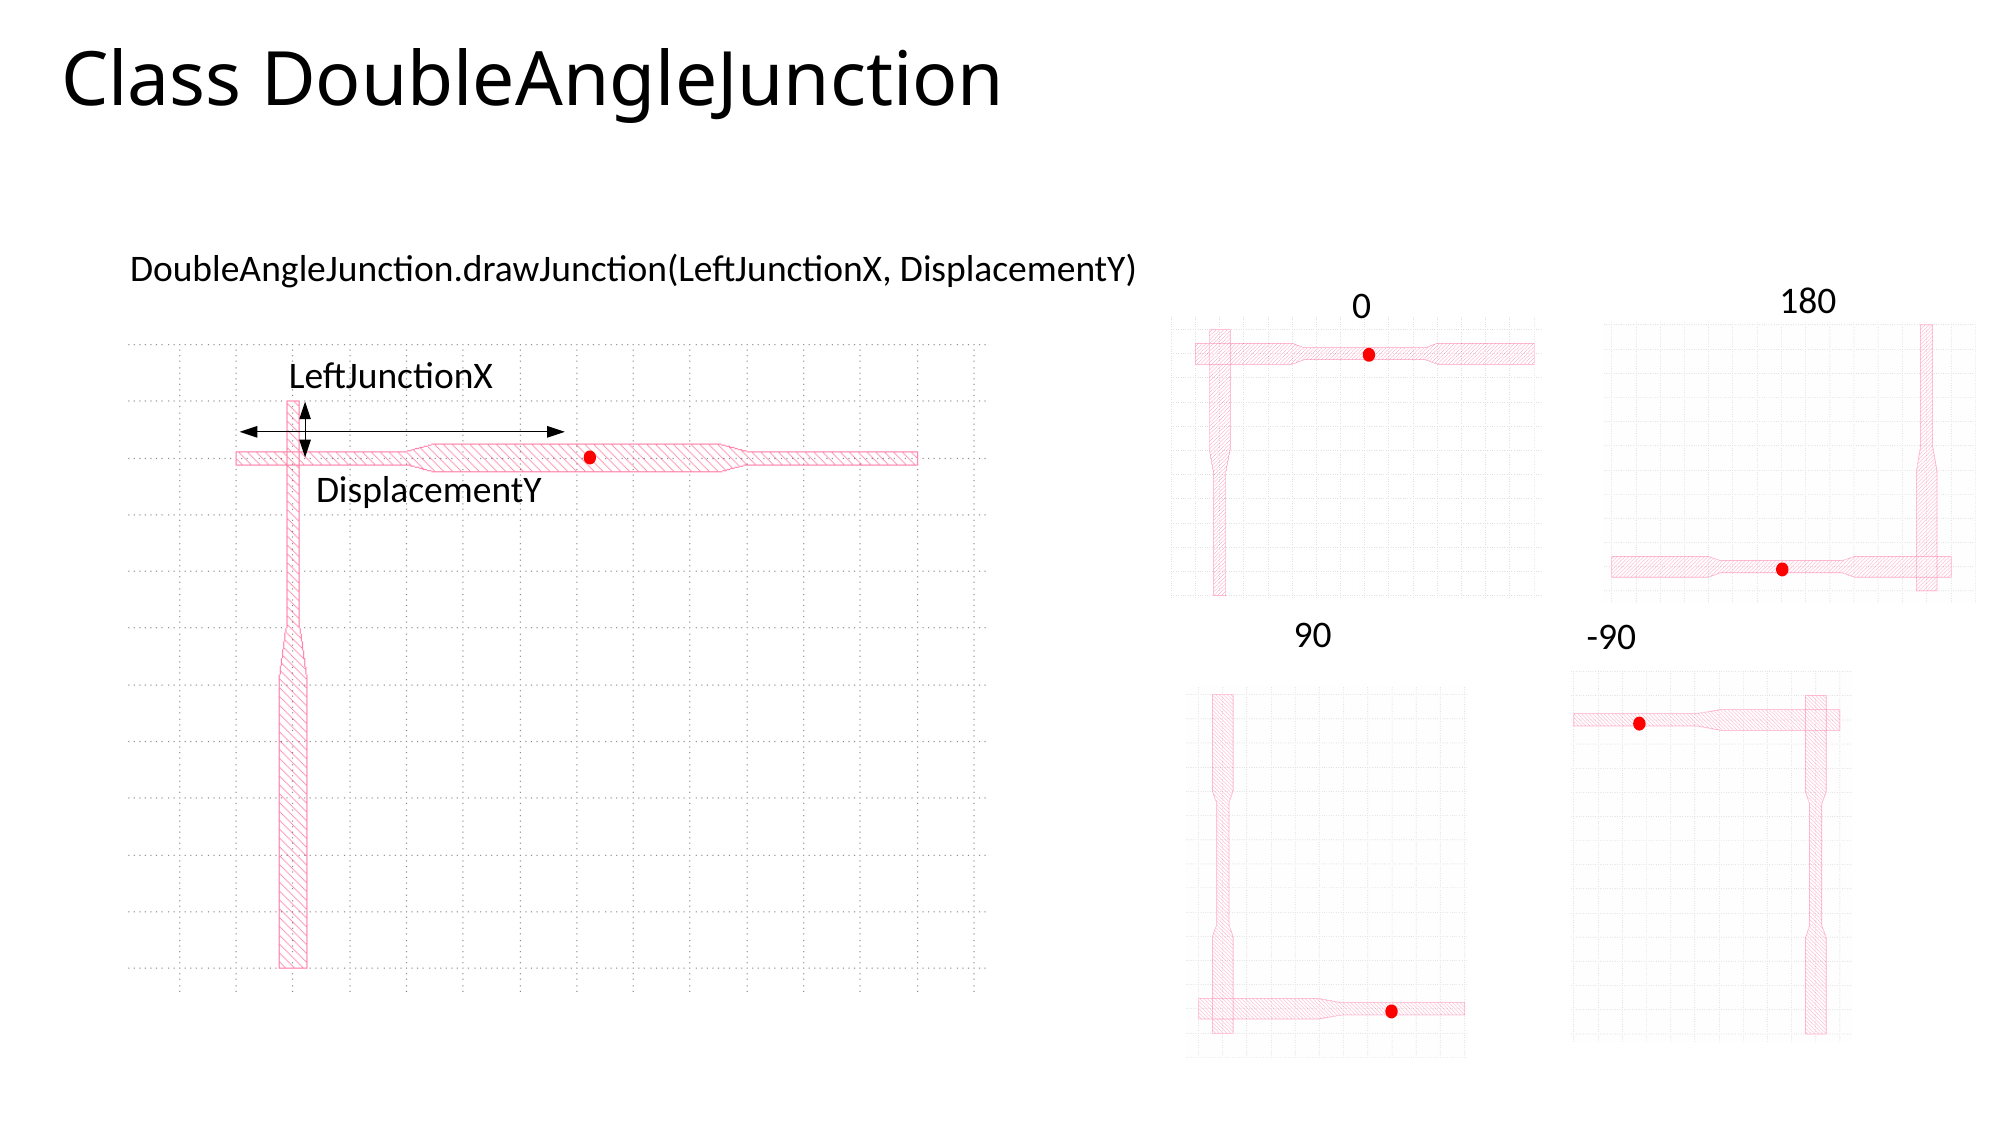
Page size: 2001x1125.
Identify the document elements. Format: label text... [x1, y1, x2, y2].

text_box -90 [1571, 604, 1669, 666]
text_box 90 [1278, 602, 1376, 664]
text_box [1633, 716, 1646, 731]
text_box DisplacementY [301, 457, 558, 519]
picture [1571, 670, 1852, 1042]
picture [125, 343, 989, 992]
text_box [1385, 1004, 1398, 1019]
picture [1170, 317, 1542, 598]
text_box 0 [1337, 274, 1434, 335]
text_box [1776, 562, 1789, 577]
text_box LeftJunctionX [274, 343, 531, 404]
text_box 180 [1764, 268, 1862, 322]
picture [1186, 686, 1467, 1058]
text_box DoubleAngleJunction.drawJunction(LeftJunctionX, DisplacementY) [115, 236, 1533, 297]
text_box [1362, 347, 1376, 362]
text_box [583, 450, 596, 465]
text_box Class DoubleAngleJunction [46, 0, 1772, 191]
picture [1603, 322, 1976, 603]
